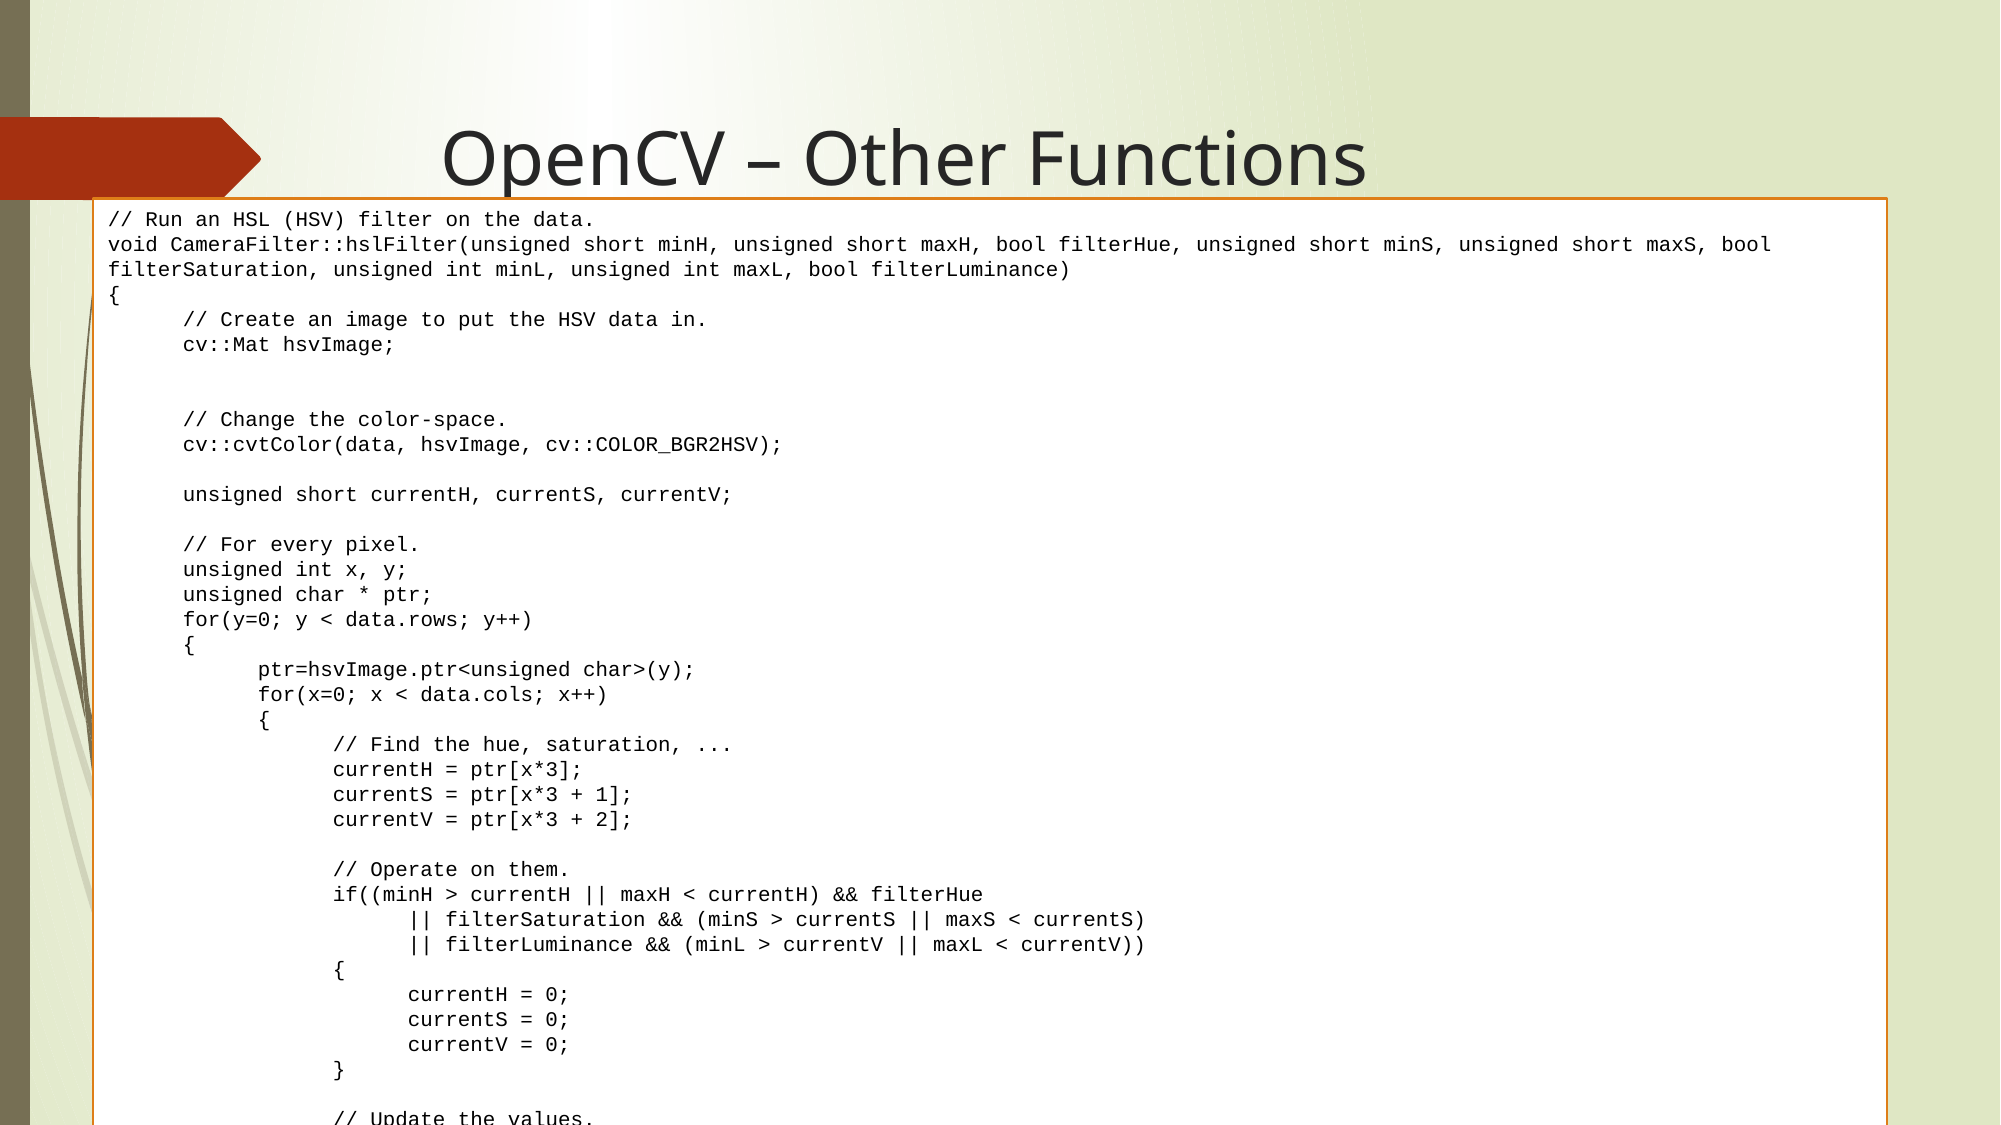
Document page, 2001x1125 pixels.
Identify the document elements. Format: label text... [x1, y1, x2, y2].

text_box // Run an HSL (HSV) filter on the data. void CameraFilter::hslFilter(unsigned short minH, unsigned short maxH, bool filterHue, unsigned short minS, unsigned short maxS, bool filterSaturation, unsigned int minL, unsigned int maxL, bool filterLuminance) { // Create an image to put the HSV data in. cv::Mat hsvImage; // Change the color-space. cv::cvtColor(data, hsvImage, cv::COLOR_BGR2HSV); unsigned short currentH, currentS, currentV; // For every pixel. unsigned int x, y; unsigned char * ptr; for(y=0; y < data.rows; y++) { ptr=hsvImage.ptr<unsigned char>(y); for(x=0; x < data.cols; x++) { // Find the hue, saturation, ... currentH = ptr[x*3]; currentS = ptr[x*3 + 1]; currentV = ptr[x*3 + 2]; // Operate on them. if((minH > currentH || maxH < currentH) && filterHue || filterSaturation && (minS > currentS || maxS < currentS) || filterLuminance && (minL > currentV || maxL < currentV)) { currentH = 0; currentS = 0; currentV = 0; } // Update the values. ptr[x*3] = currentH; ptr[x*3 + 1] = currentS; ptr[x*3 + 2] = currentV; } } // Change the colorspace back. cv::cvtColor(hsvImage, data, cv::COLOR_HSV2BGR); } [93, 198, 1888, 1125]
title OpenCV – Other Functions [425, 102, 1888, 198]
